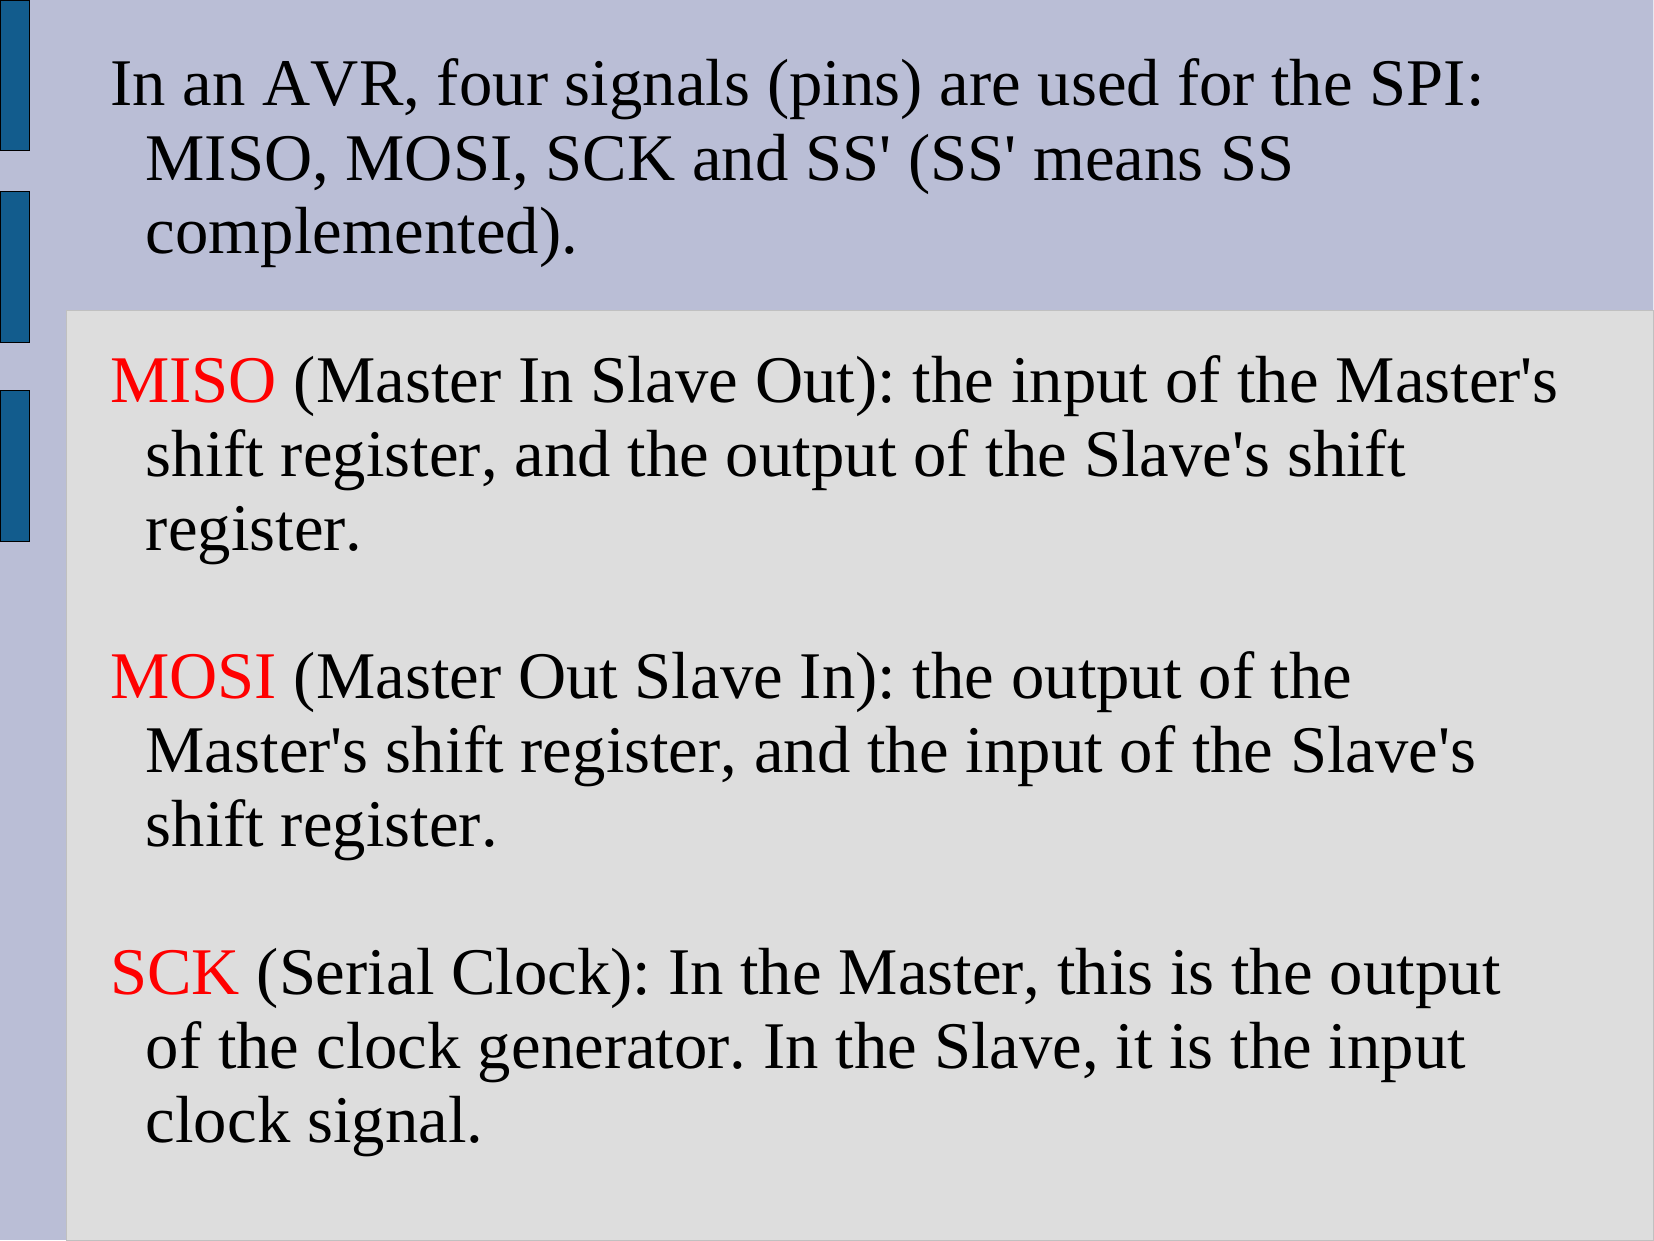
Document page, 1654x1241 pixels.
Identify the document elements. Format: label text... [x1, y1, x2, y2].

subtitle In an AVR, four signals (pins) are used for the SPI: MISO, MOSI, SCK and SS' (SS' means SS complemented). MISO (Master In Slave Out): the input of the Master's shift register, and the output of the Slave's shift register. MOSI (Master Out Slave In): the output of the Master's shift register, and the input of the Slave's shift register. SCK (Serial Clock): In the Master, this is the output of the clock generator. In the Slave, it is the input clock signal. [75, 40, 1564, 1163]
